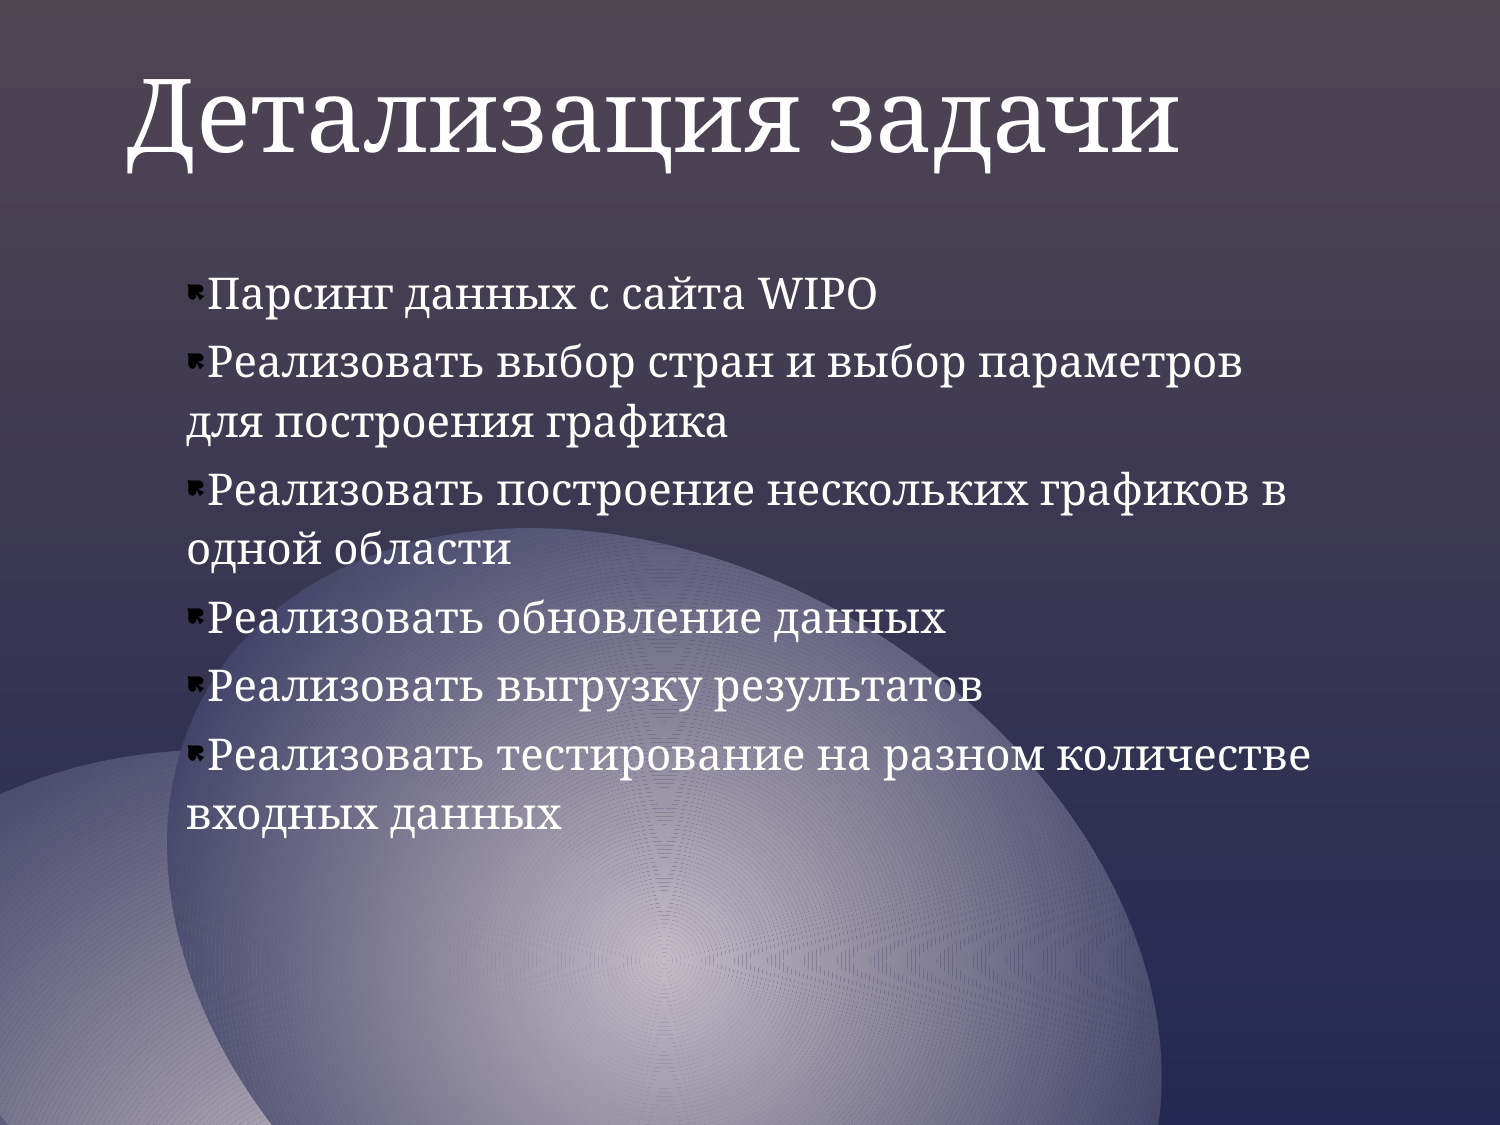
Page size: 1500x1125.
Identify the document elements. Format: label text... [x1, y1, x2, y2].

list Парсинг данных с сайта WIPO Реализовать выбор стран и выбор параметров для построения графика Реализовать построение нескольких графиков в одной области Реализовать обновление данных Реализовать выгрузку результатов Реализовать тестирование на разном количестве входных данных [171, 255, 1339, 954]
title Детализация задачи [112, 42, 1350, 193]
